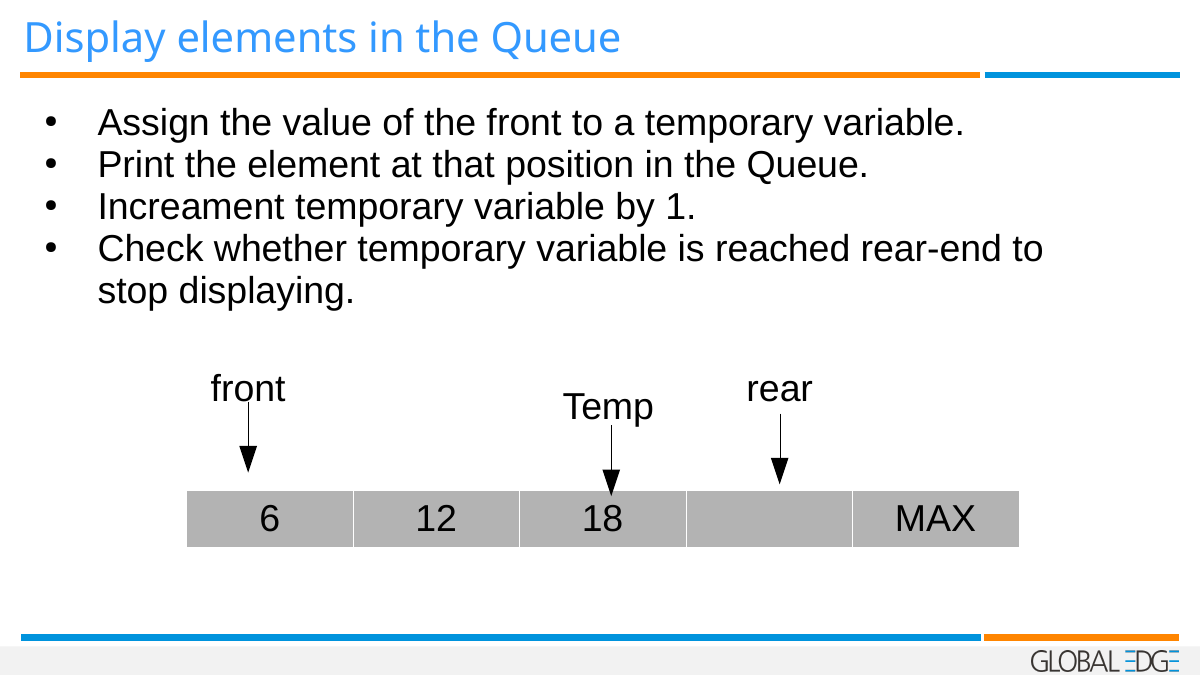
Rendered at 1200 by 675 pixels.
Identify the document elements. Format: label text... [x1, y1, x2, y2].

table_header 12 [354, 491, 519, 547]
table_header [687, 491, 852, 547]
text_box front [177, 359, 320, 431]
table_header 6 [187, 491, 353, 547]
table_header MAX [853, 491, 1019, 547]
title Display elements in the Queue [12, 9, 1088, 63]
text_box Temp [537, 377, 680, 449]
table_header 18 [520, 491, 686, 547]
text_box rear [708, 360, 851, 432]
text_box Assign the value of the front to a temporary variable. Print the element at that position in the Queue. Increament temporary variable by 1. Check whether temporary variable is reached rear-end to stop displaying. [11, 94, 1123, 320]
picture [1031, 650, 1179, 672]
